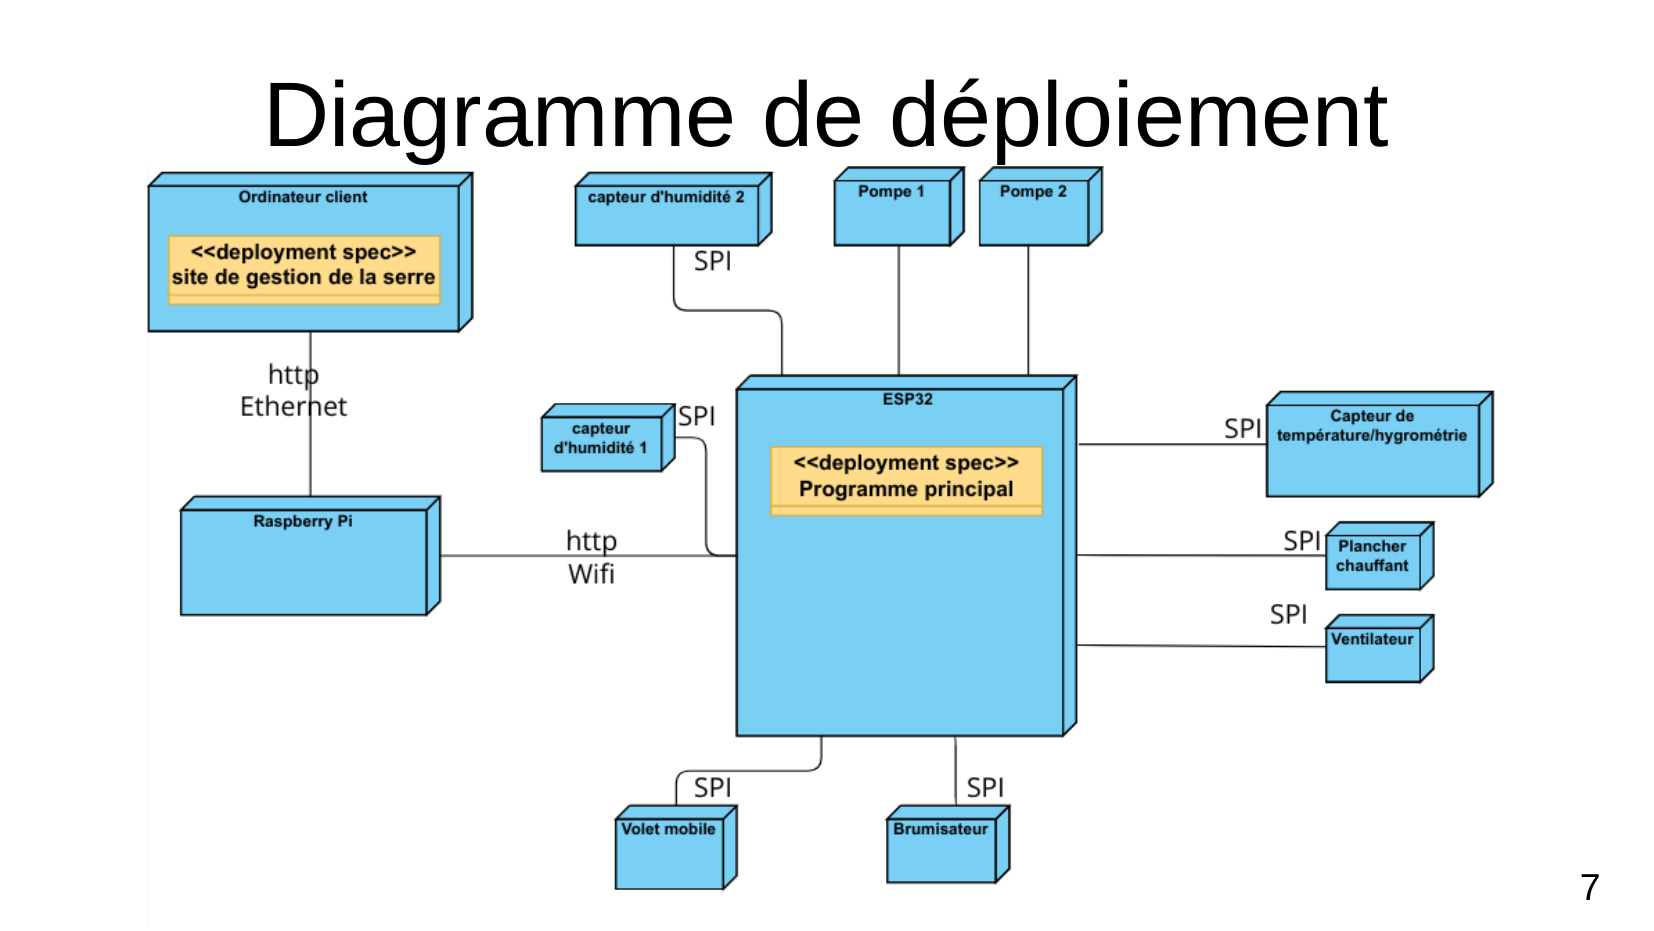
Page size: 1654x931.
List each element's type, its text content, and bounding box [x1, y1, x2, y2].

picture [147, 165, 1565, 926]
title Diagramme de déploiement [82, 37, 1571, 193]
text_box 7 [1564, 858, 1625, 916]
